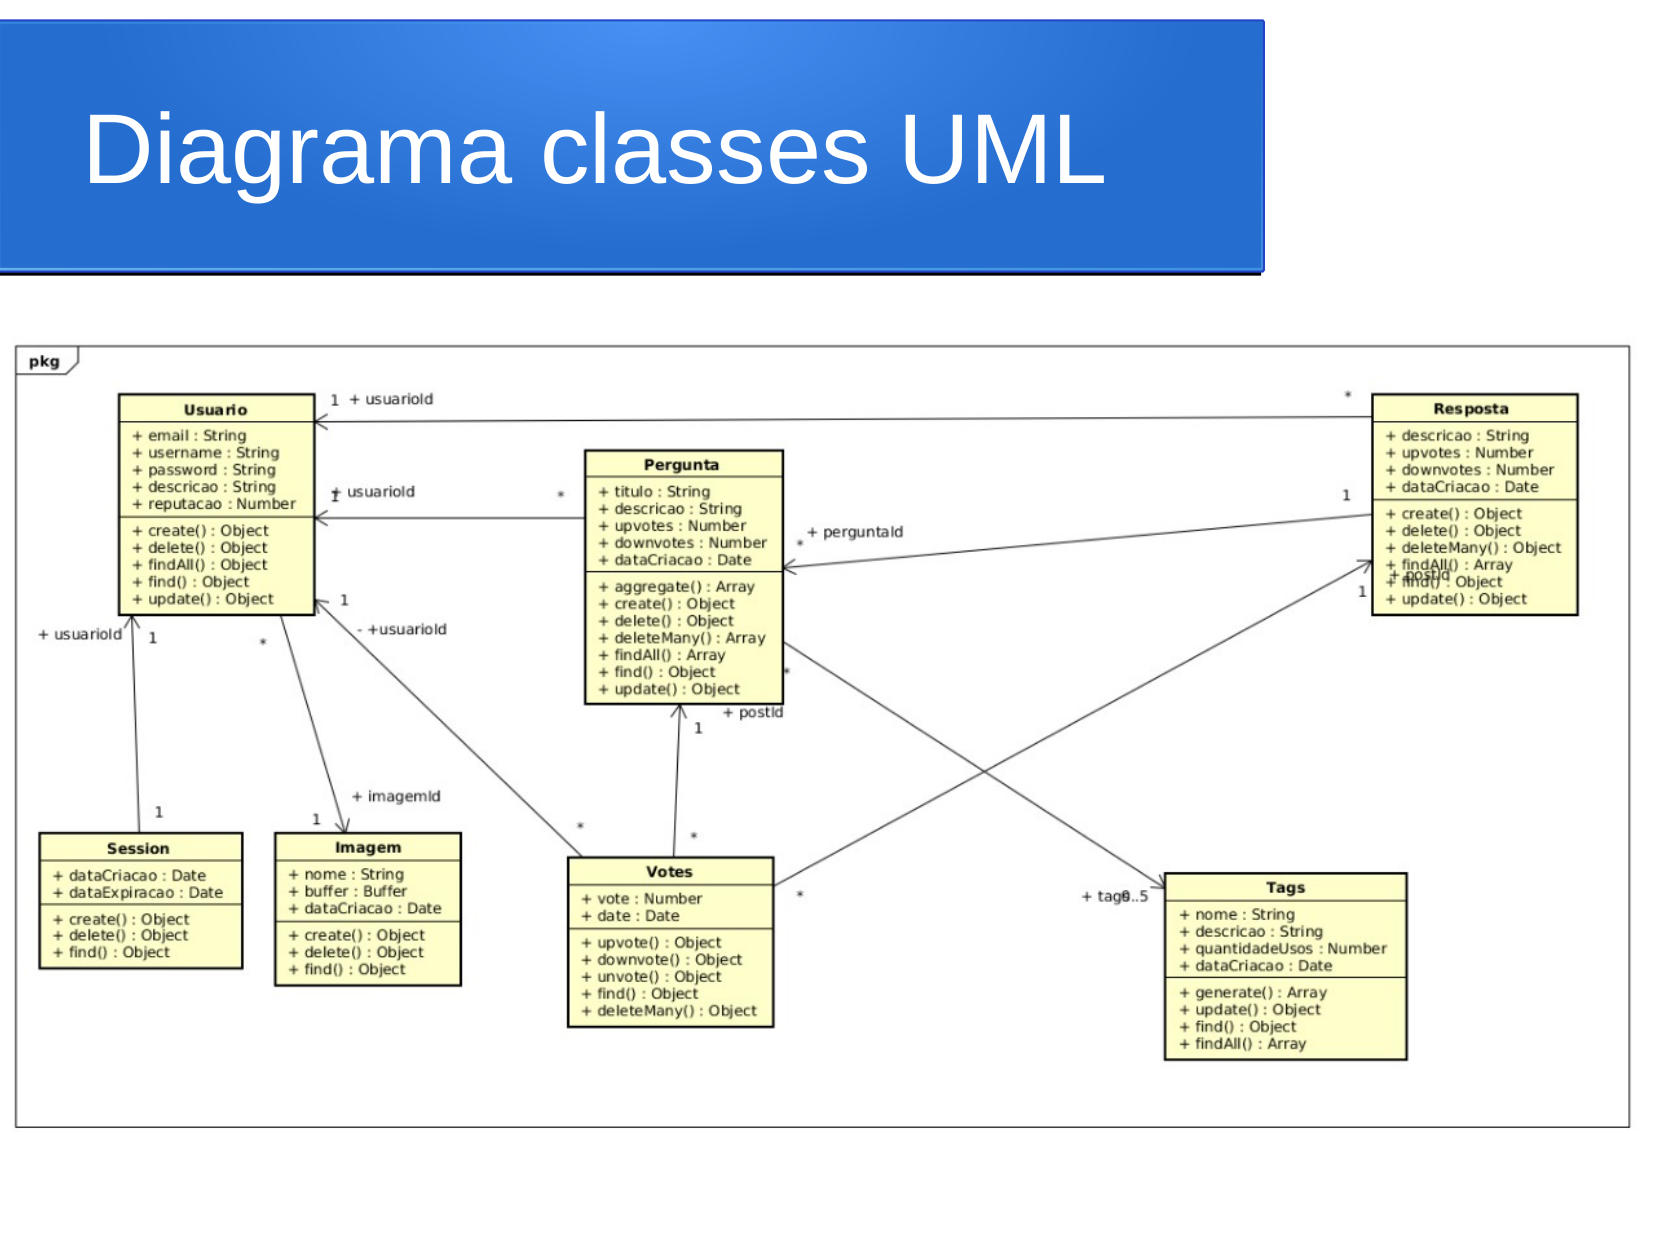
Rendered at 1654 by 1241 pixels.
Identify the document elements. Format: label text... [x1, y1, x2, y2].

title Diagrama classes UML [82, 47, 1235, 252]
picture [2, 336, 1654, 1150]
